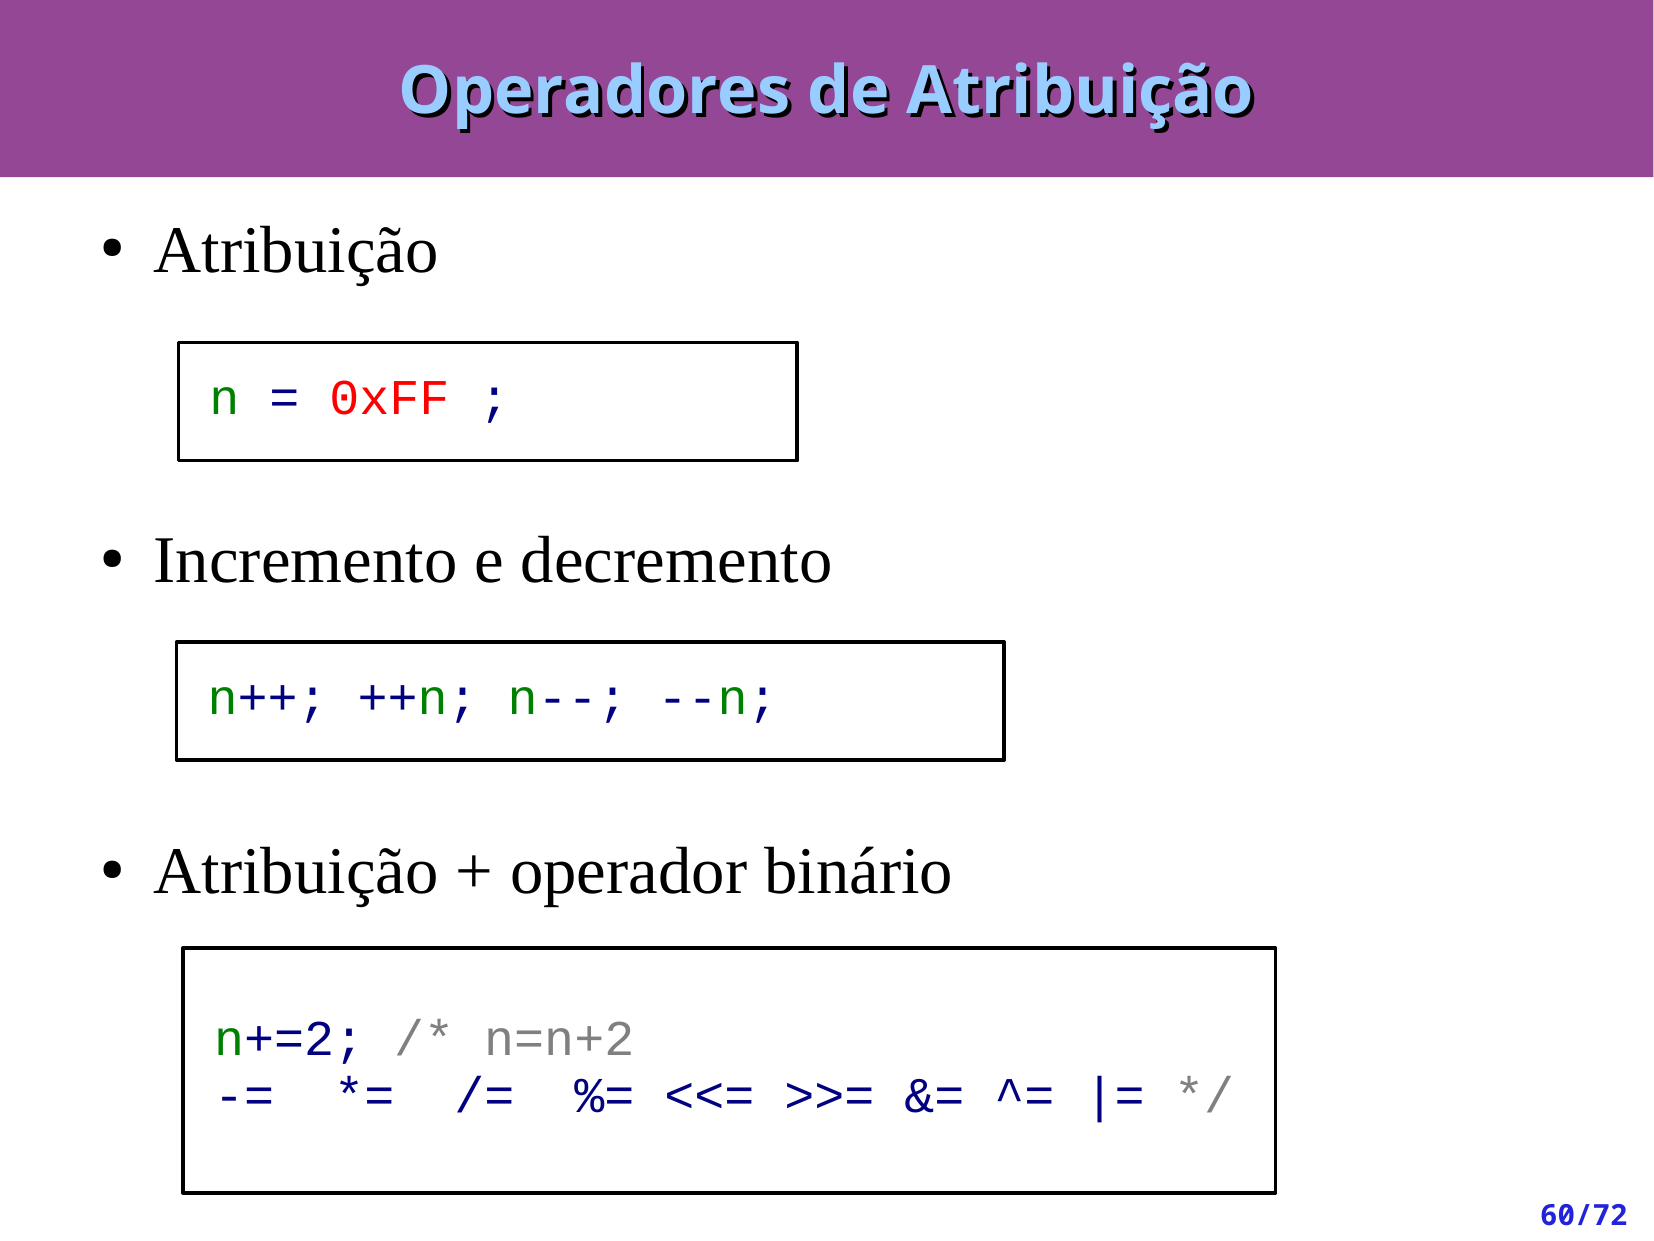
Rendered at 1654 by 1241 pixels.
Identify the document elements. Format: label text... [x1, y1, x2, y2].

text_box n++; ++n; n--; --n; [176, 641, 1004, 761]
list Atribuição Incremento e decremento Atribuição + operador binário [82, 212, 1571, 1086]
title Operadores de Atribuição [82, 0, 1571, 192]
text_box n+=2; /* n=n+2 -= *= /= %= <<= >>= &= ^= |= */ [183, 948, 1276, 1193]
text_box n = 0xFF ; [178, 342, 798, 461]
